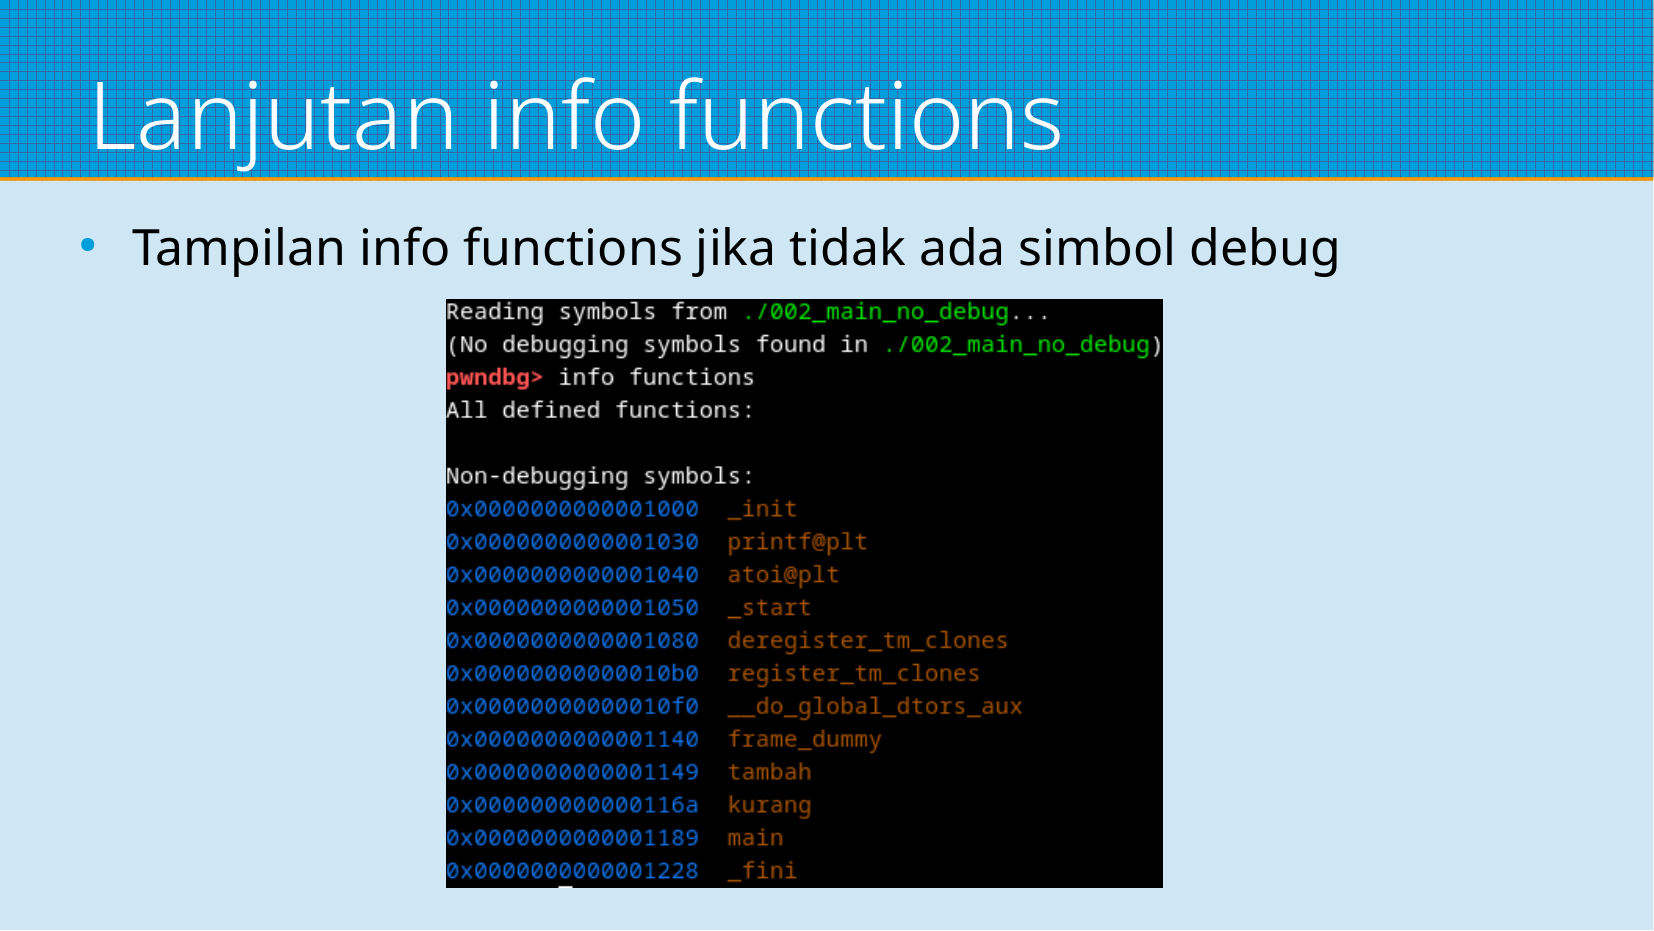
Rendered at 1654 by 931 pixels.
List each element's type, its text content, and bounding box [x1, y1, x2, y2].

picture [446, 299, 1163, 888]
title Lanjutan info functions [88, 14, 1565, 178]
list Tampilan info functions jika tidak ada simbol debug [61, 211, 1538, 788]
